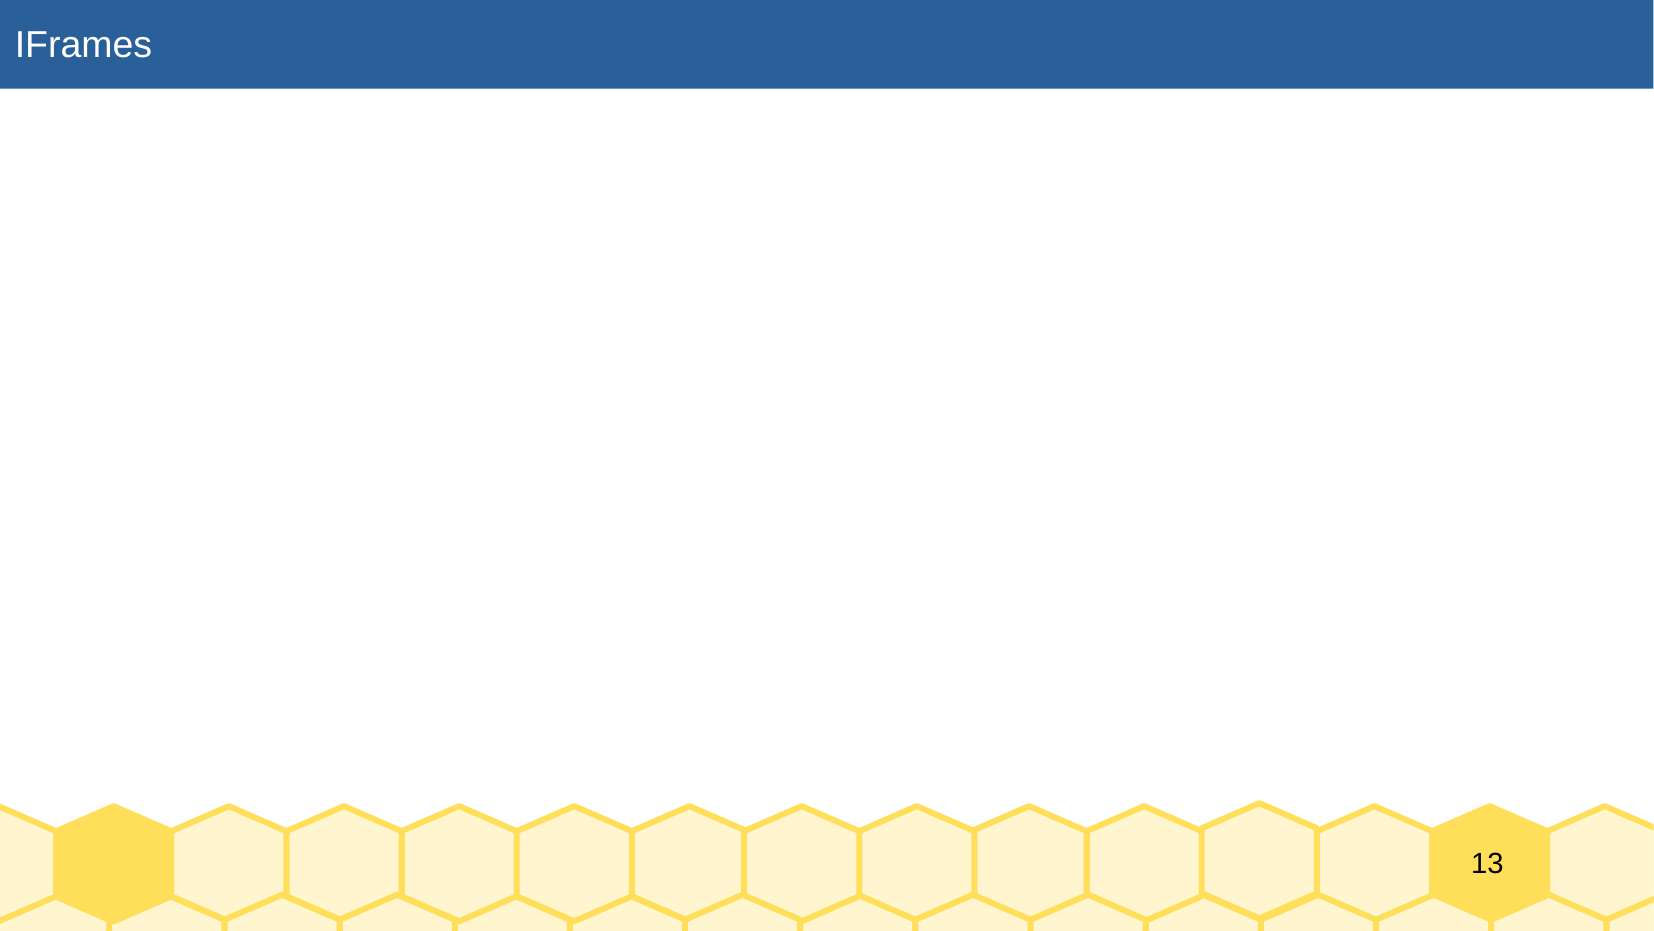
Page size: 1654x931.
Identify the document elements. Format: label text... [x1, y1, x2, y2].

text_box IFrames [0, 0, 1654, 89]
